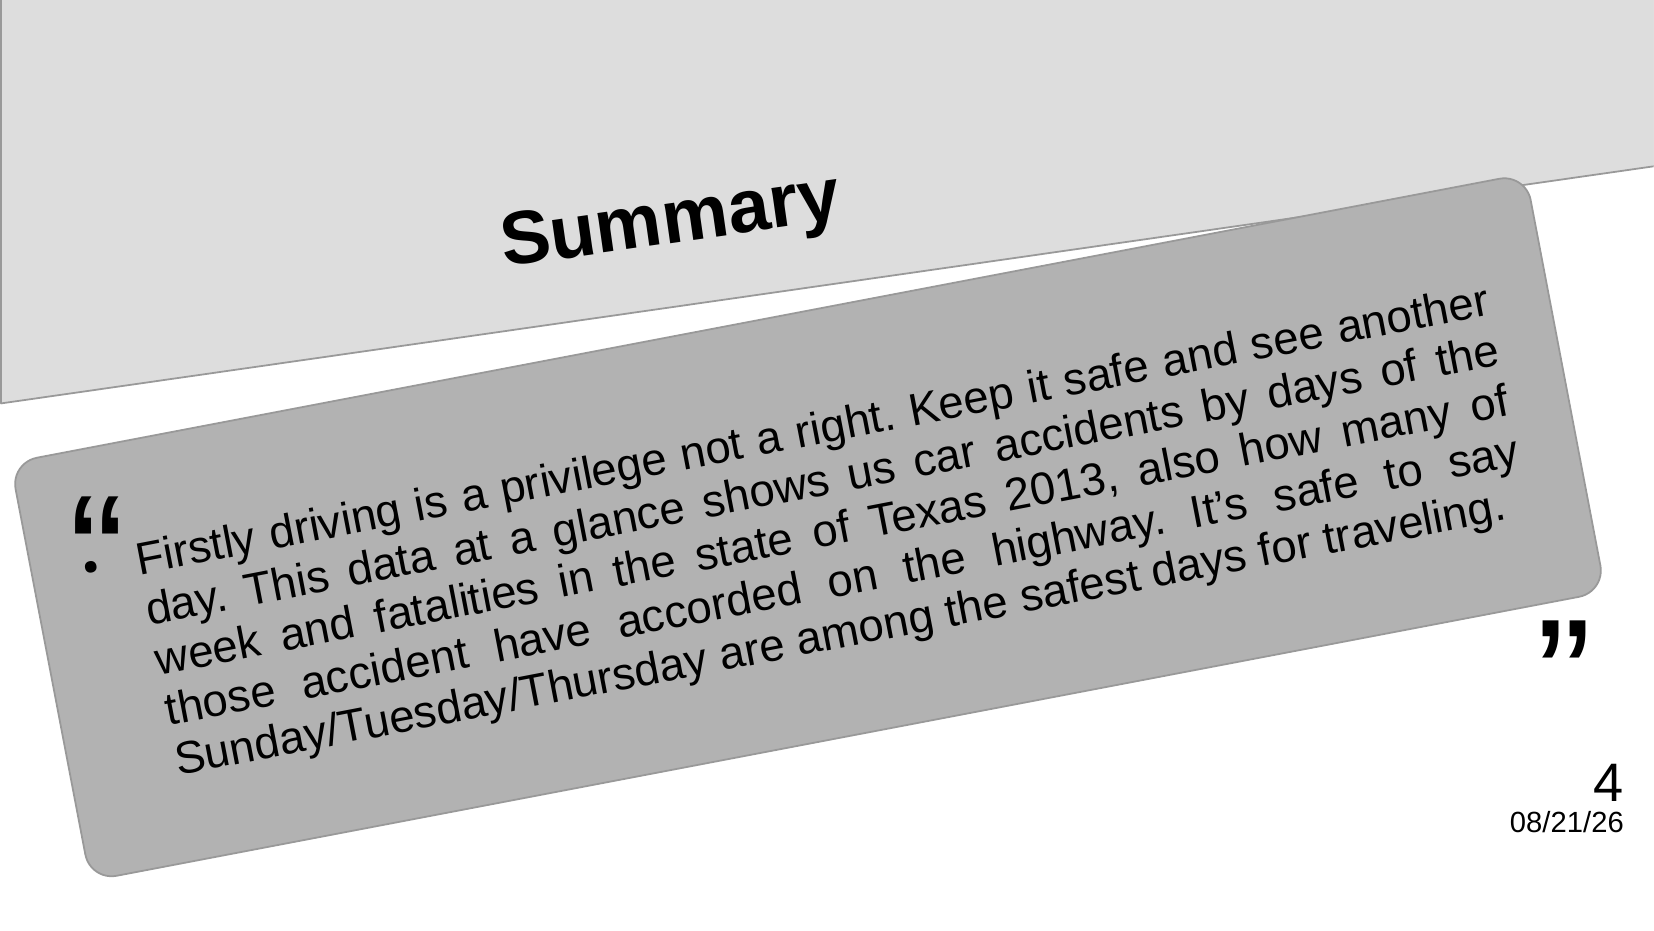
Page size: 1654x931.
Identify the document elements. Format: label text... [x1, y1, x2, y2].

list Firstly driving is a privilege not a right. Keep it safe and see another day. This data at a glance shows us car accidents by days of the week and fatalities in the state of Texas 2013, also how many of those accident have accorded on the highway. It’s safe to say Sunday/Tuesday/Thursday are among the safest days for traveling. [68, 271, 1537, 822]
title Summary [16, 21, 1501, 387]
